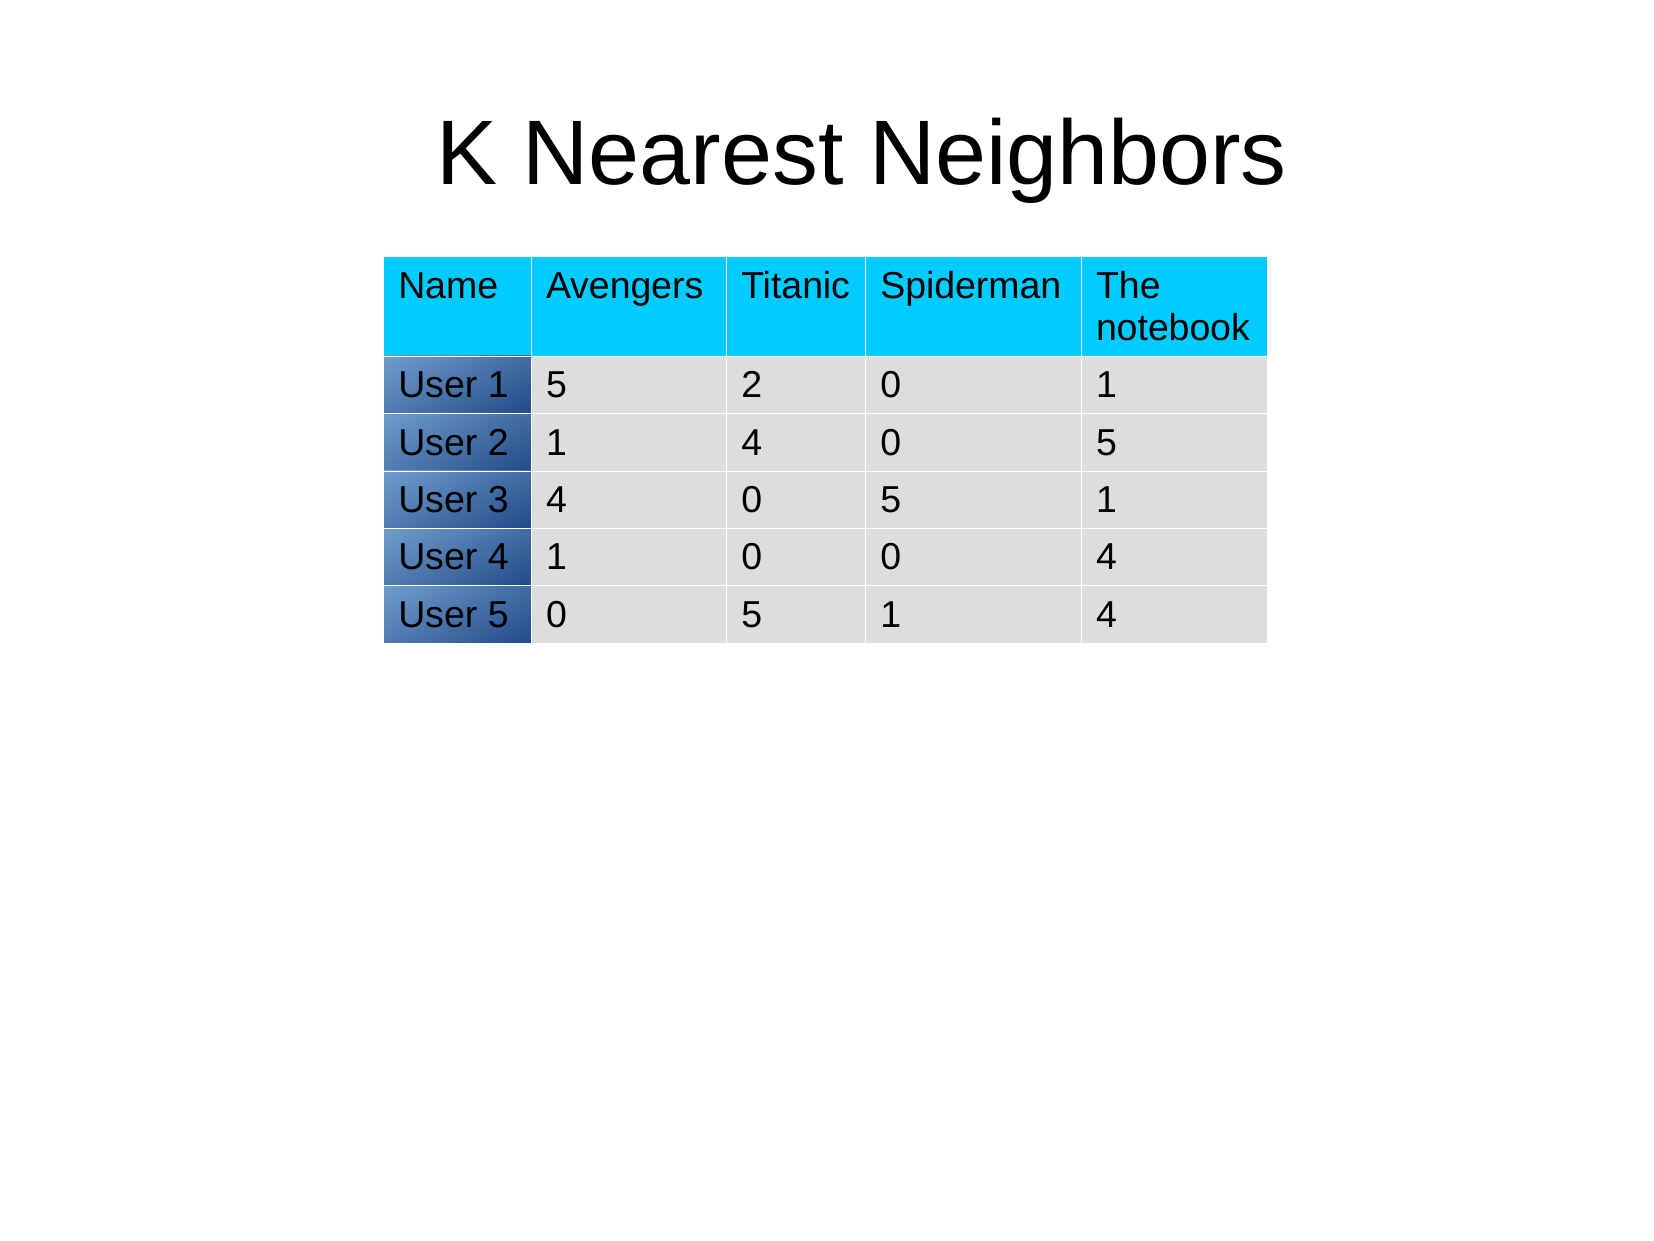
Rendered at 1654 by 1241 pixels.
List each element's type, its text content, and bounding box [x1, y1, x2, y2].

table_cell User 1 [384, 357, 531, 413]
table_cell 1 [532, 414, 726, 471]
table_cell 5 [727, 586, 865, 643]
table_cell 5 [532, 357, 726, 413]
table_cell 0 [866, 529, 1081, 585]
table_cell 0 [727, 472, 865, 528]
table_cell 0 [866, 414, 1081, 471]
table_cell User 3 [384, 472, 531, 528]
table_cell 1 [866, 586, 1081, 643]
table_cell 1 [1082, 472, 1267, 528]
table_header The notebook [1082, 257, 1267, 356]
title K Nearest Neighbors [82, 49, 1571, 257]
table_header Titanic [727, 257, 865, 356]
table_cell 0 [866, 357, 1081, 413]
table_cell 1 [1082, 357, 1267, 413]
table_cell 0 [532, 586, 726, 643]
table_cell 5 [1082, 414, 1267, 471]
table_header Spiderman [866, 257, 1081, 356]
table_cell User 5 [384, 586, 531, 643]
table_cell 5 [866, 472, 1081, 528]
table_header Name [384, 257, 531, 356]
table_cell 2 [727, 357, 865, 413]
table_cell 4 [1082, 586, 1267, 643]
table_cell 0 [727, 529, 865, 585]
table_cell User 2 [384, 414, 531, 471]
table_cell User 4 [384, 529, 531, 585]
table_cell 1 [532, 529, 726, 585]
table_cell 4 [1082, 529, 1267, 585]
table_header Avengers [532, 257, 726, 356]
table_cell 4 [532, 472, 726, 528]
table_cell 4 [727, 414, 865, 471]
